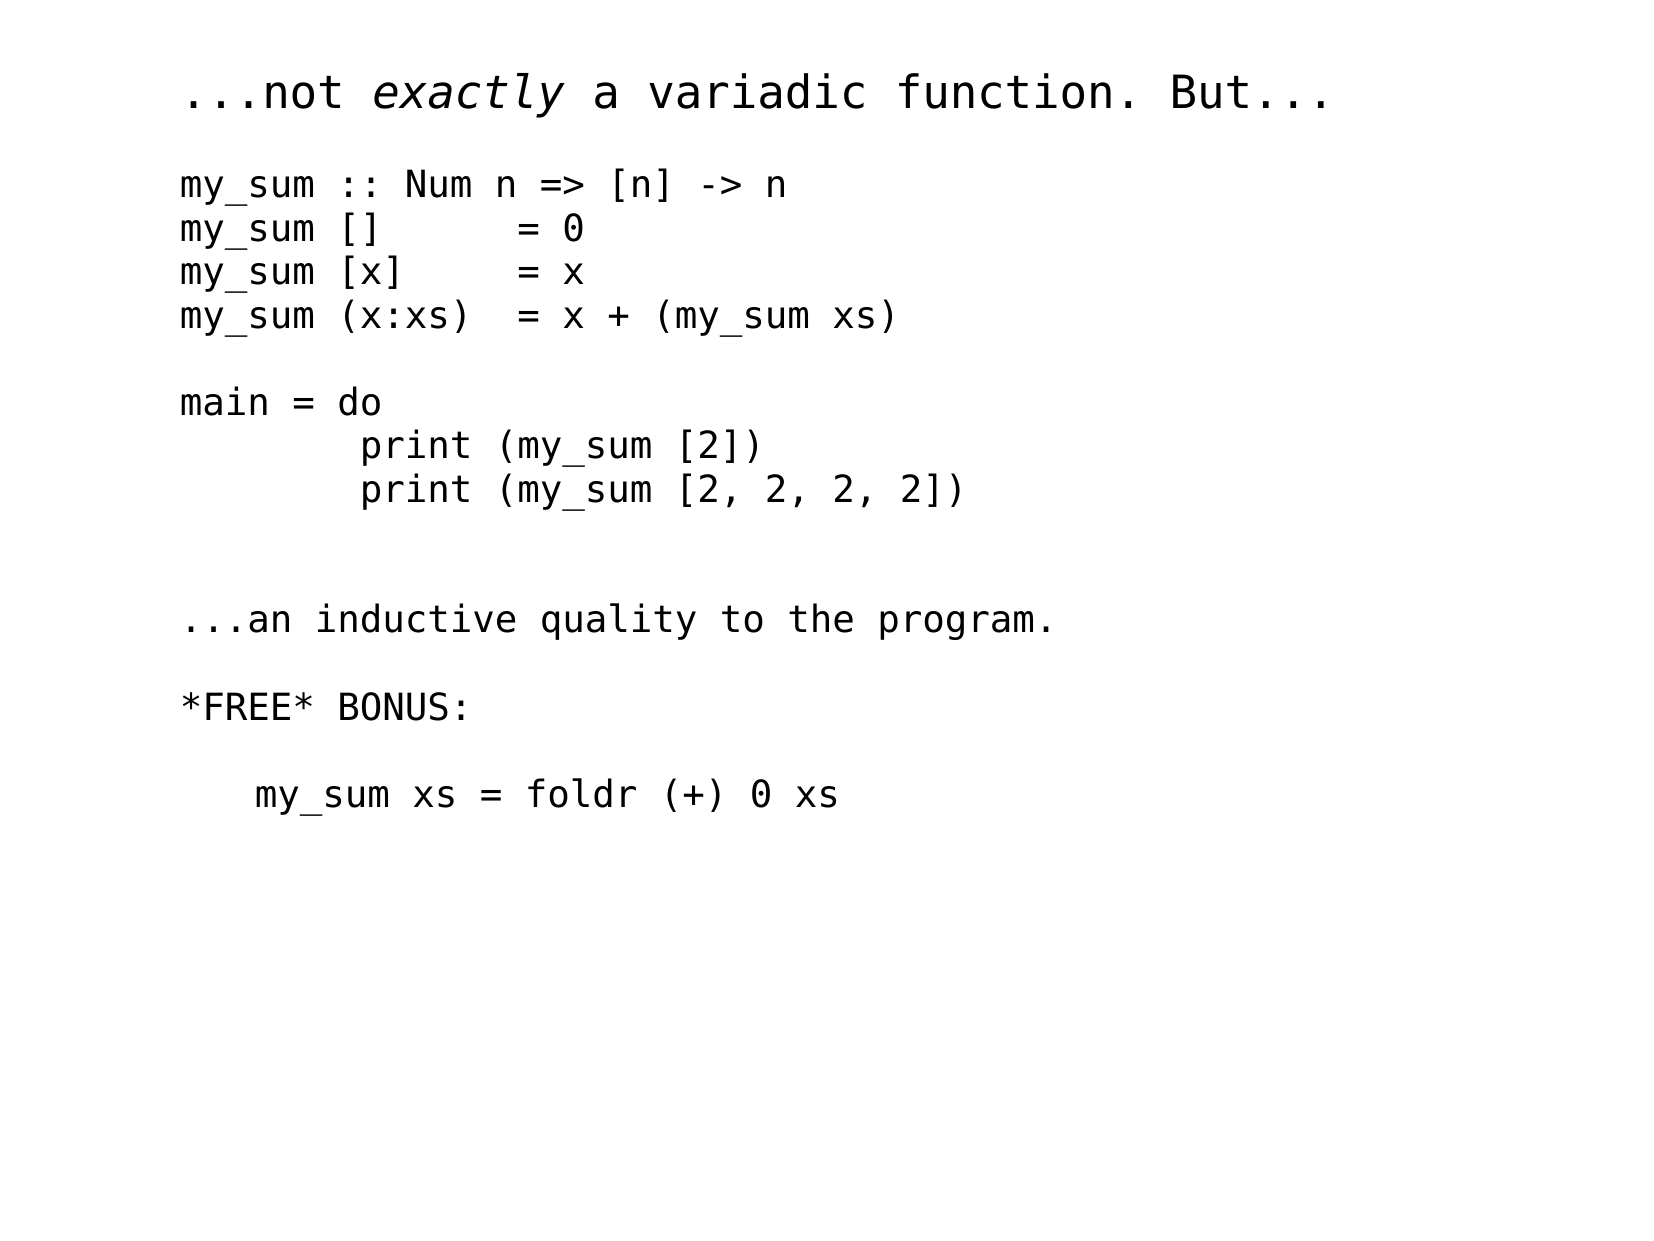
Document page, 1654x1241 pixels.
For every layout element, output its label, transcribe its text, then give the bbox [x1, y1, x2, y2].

text_box ...not exactly a variadic function. But... my_sum :: Num n => [n] -> n my_sum [] = 0 my_sum [x] = x my_sum (x:xs) = x + (my_sum xs) main = do print (my_sum [2]) print (my_sum [2, 2, 2, 2]) ...an inductive quality to the program. *FREE* BONUS: my_sum xs = foldr (+) 0 xs [165, 58, 1350, 939]
